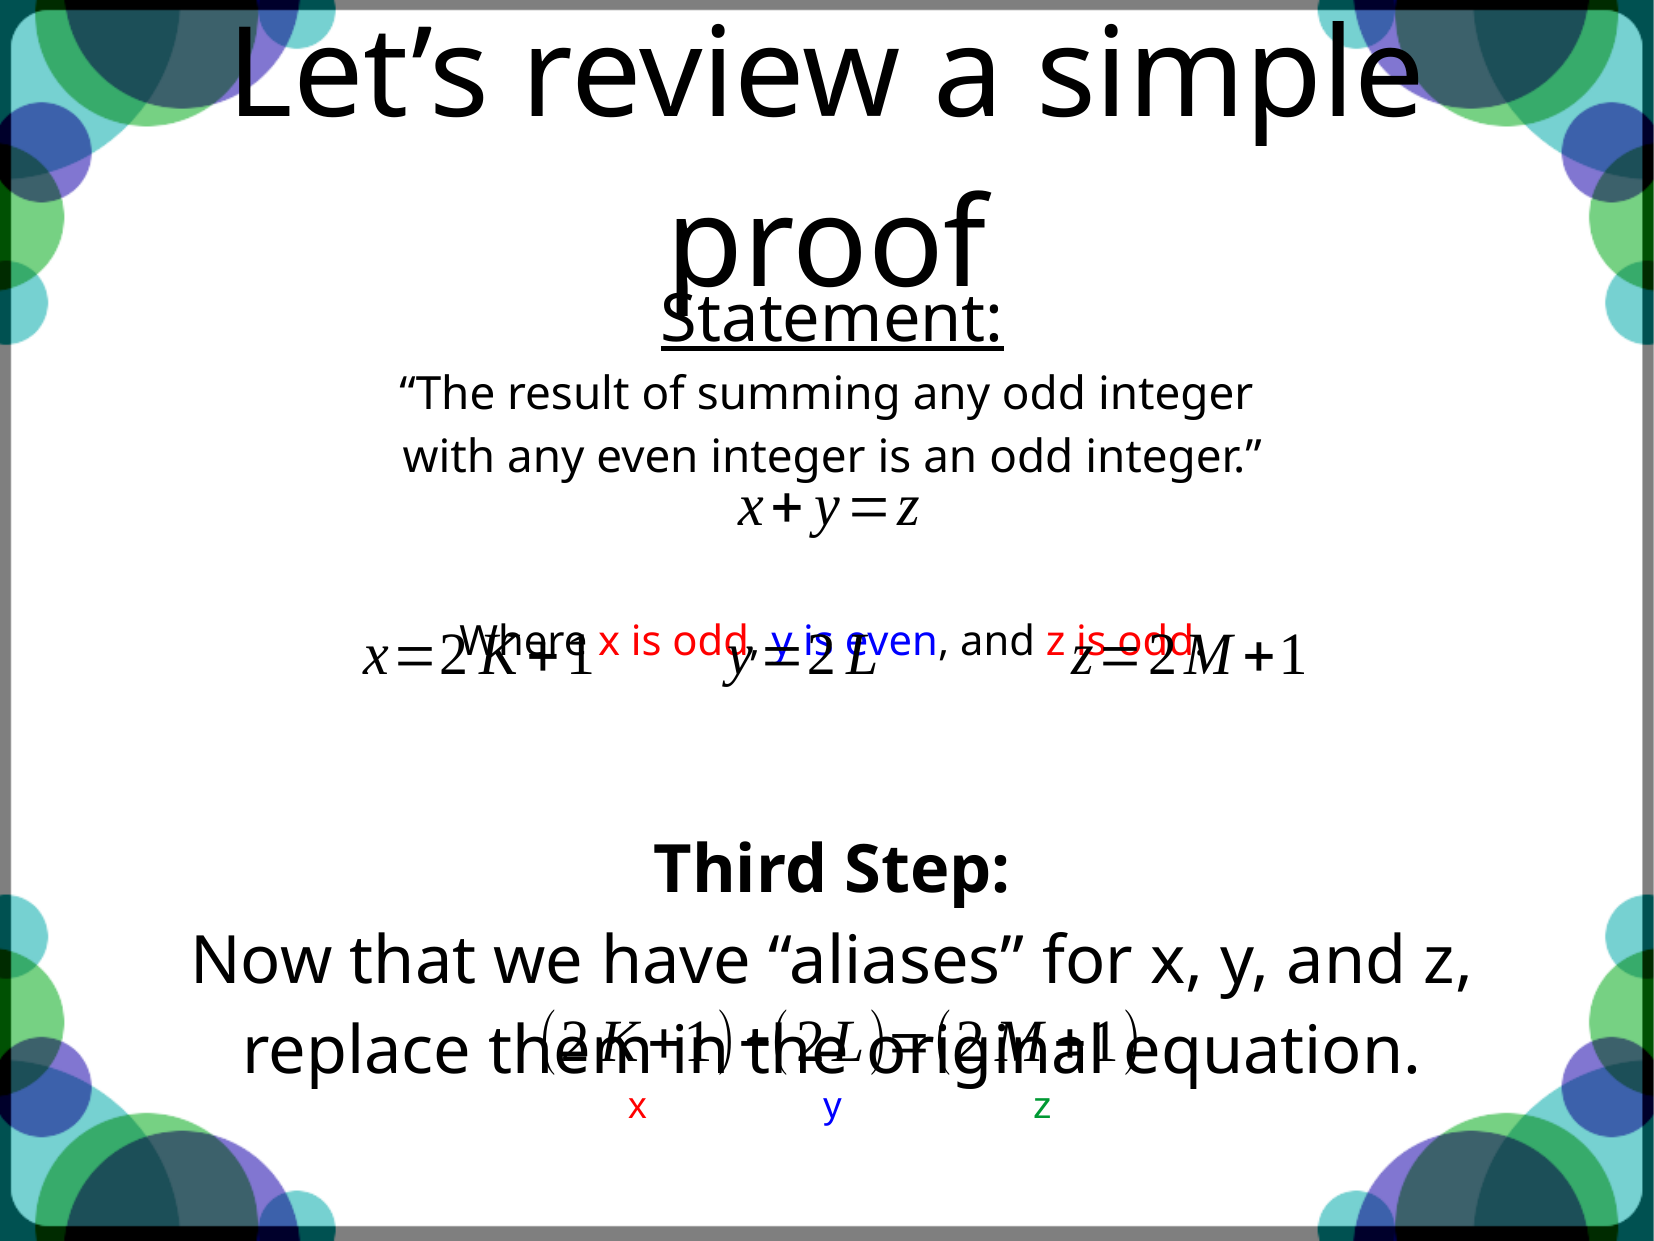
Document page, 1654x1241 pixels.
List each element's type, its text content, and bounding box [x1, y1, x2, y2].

chart [705, 622, 892, 690]
text_box y [795, 1077, 871, 1134]
text_box Statement: “The result of summing any odd integer with any even integer is an odd integer.” Where x is odd, y is even, and z is odd. Third Step: Now that we have “aliases” for x, y, and z, replace them in the original equation. [135, 270, 1531, 949]
title Let’s review a simple proof [82, 49, 1571, 257]
chart [524, 1005, 1156, 1078]
chart [720, 473, 936, 541]
picture [0, 0, 1654, 1241]
chart [345, 622, 607, 690]
text_box x [600, 1077, 676, 1134]
chart [1053, 622, 1323, 690]
text_box z [1005, 1077, 1081, 1134]
